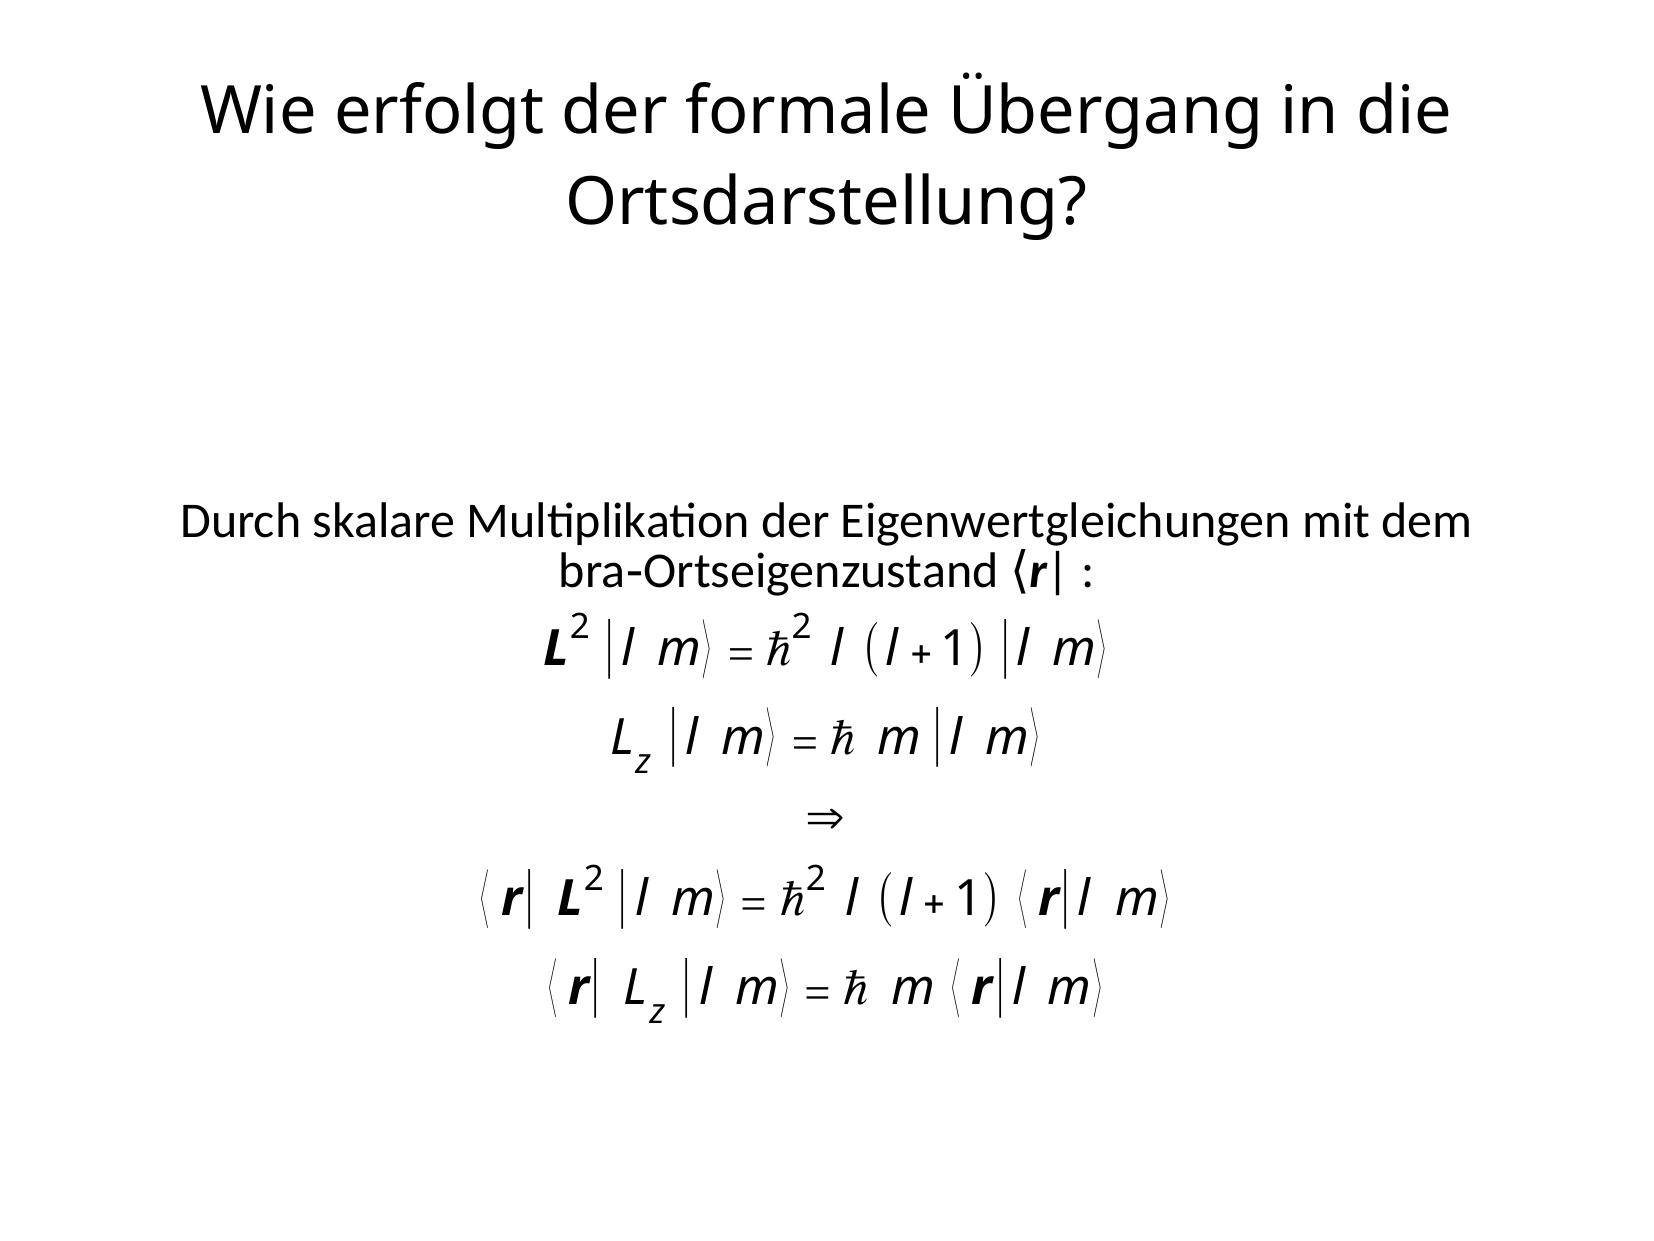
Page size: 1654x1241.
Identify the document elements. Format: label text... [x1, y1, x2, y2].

subtitle Durch skalare Multiplikation der Eigenwertgleichungen mit dem bra‑Ortseigenzustand ⟨r| : [82, 290, 1571, 1010]
chart [474, 605, 1179, 1119]
title Wie erfolgt der formale Übergang in die Ortsdarstellung? [82, 49, 1571, 257]
